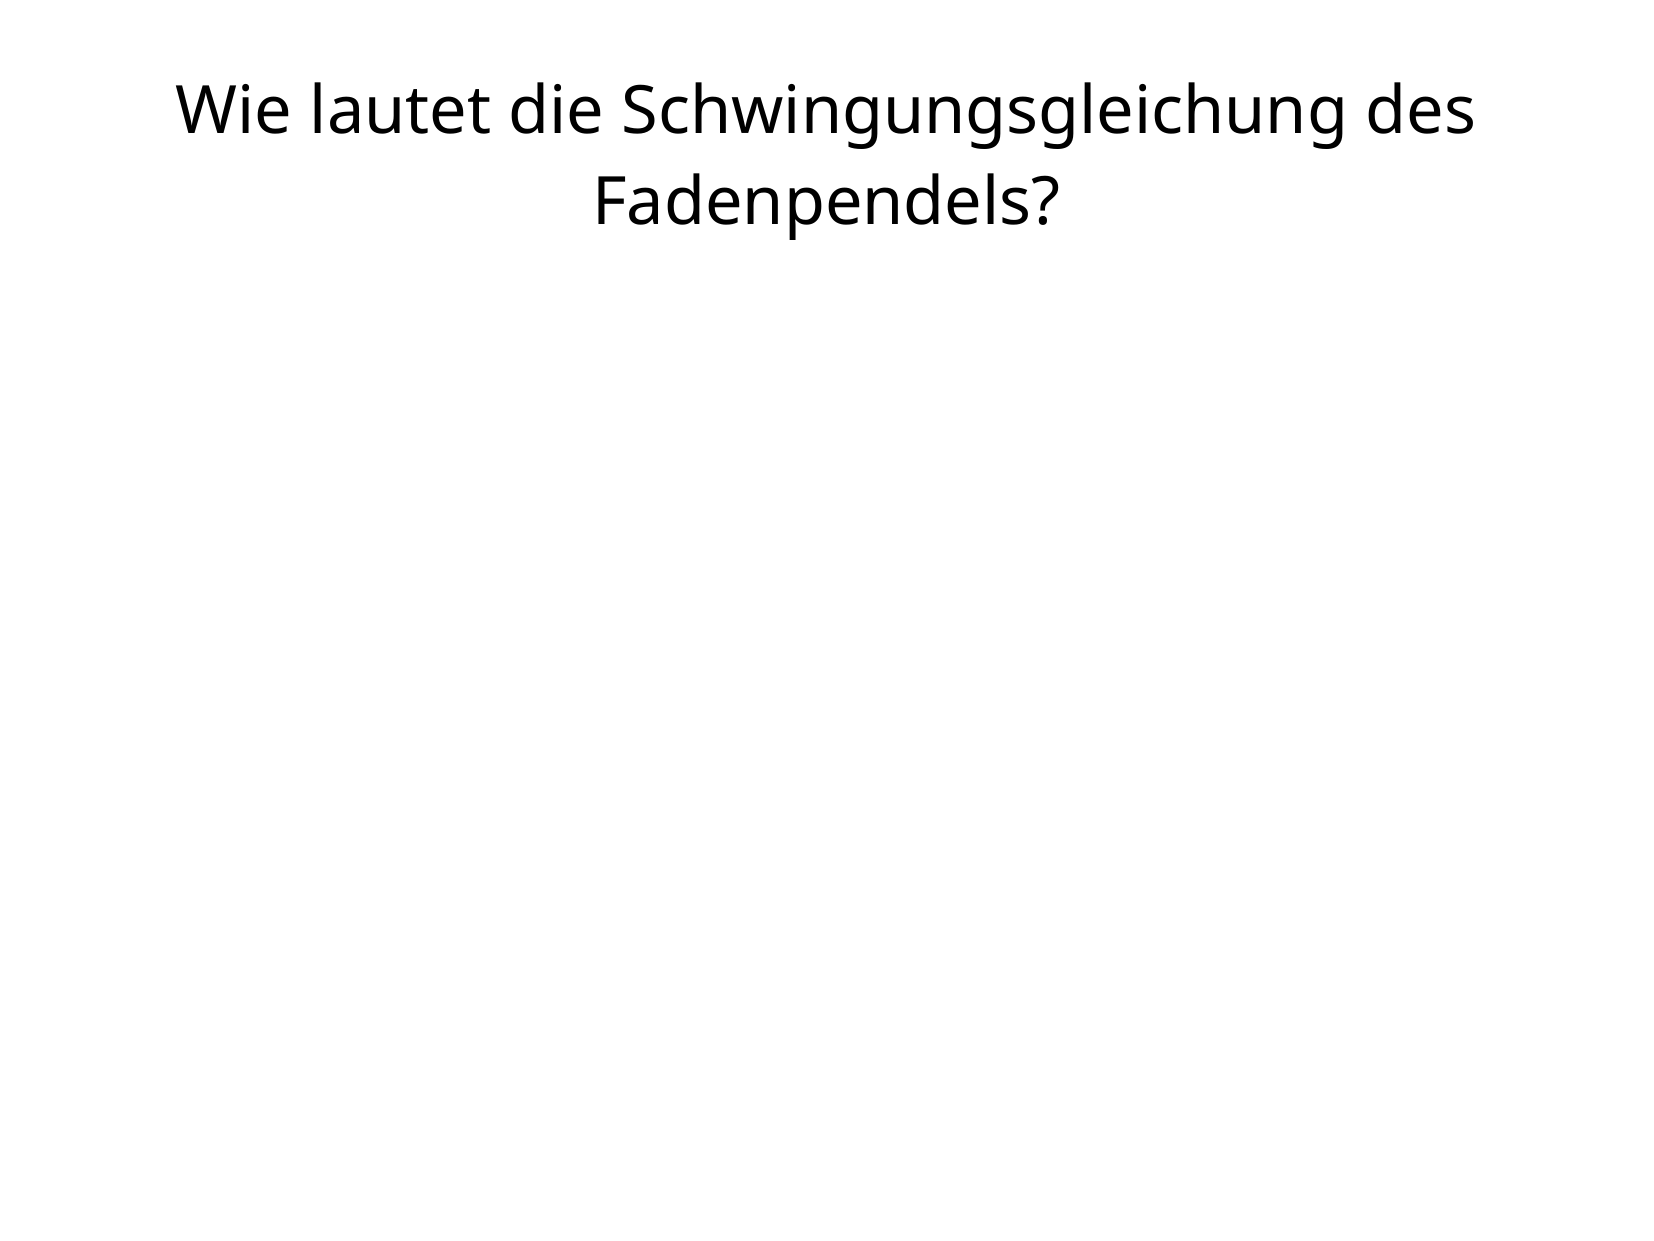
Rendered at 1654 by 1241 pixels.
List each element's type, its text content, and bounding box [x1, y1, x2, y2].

title Wie lautet die Schwingungsgleichung des Fadenpendels? [82, 49, 1571, 257]
